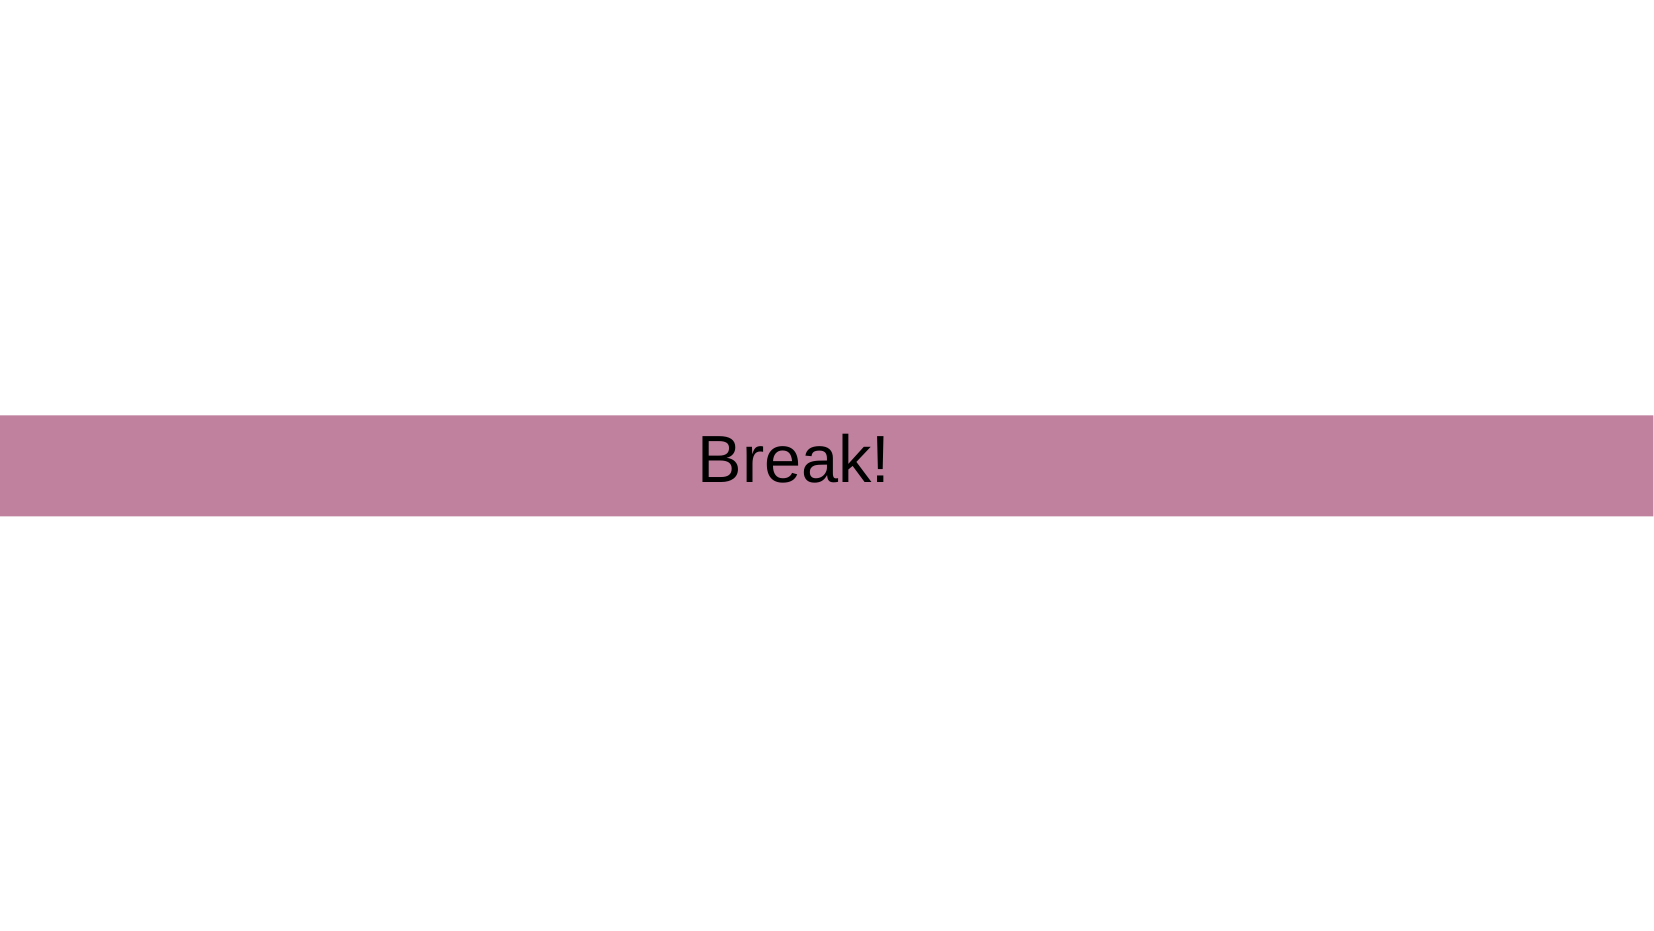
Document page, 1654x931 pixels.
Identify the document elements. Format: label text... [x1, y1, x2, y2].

text_box [0, 415, 73, 517]
list Break! [73, 299, 1438, 643]
text_box [1438, 415, 1654, 517]
